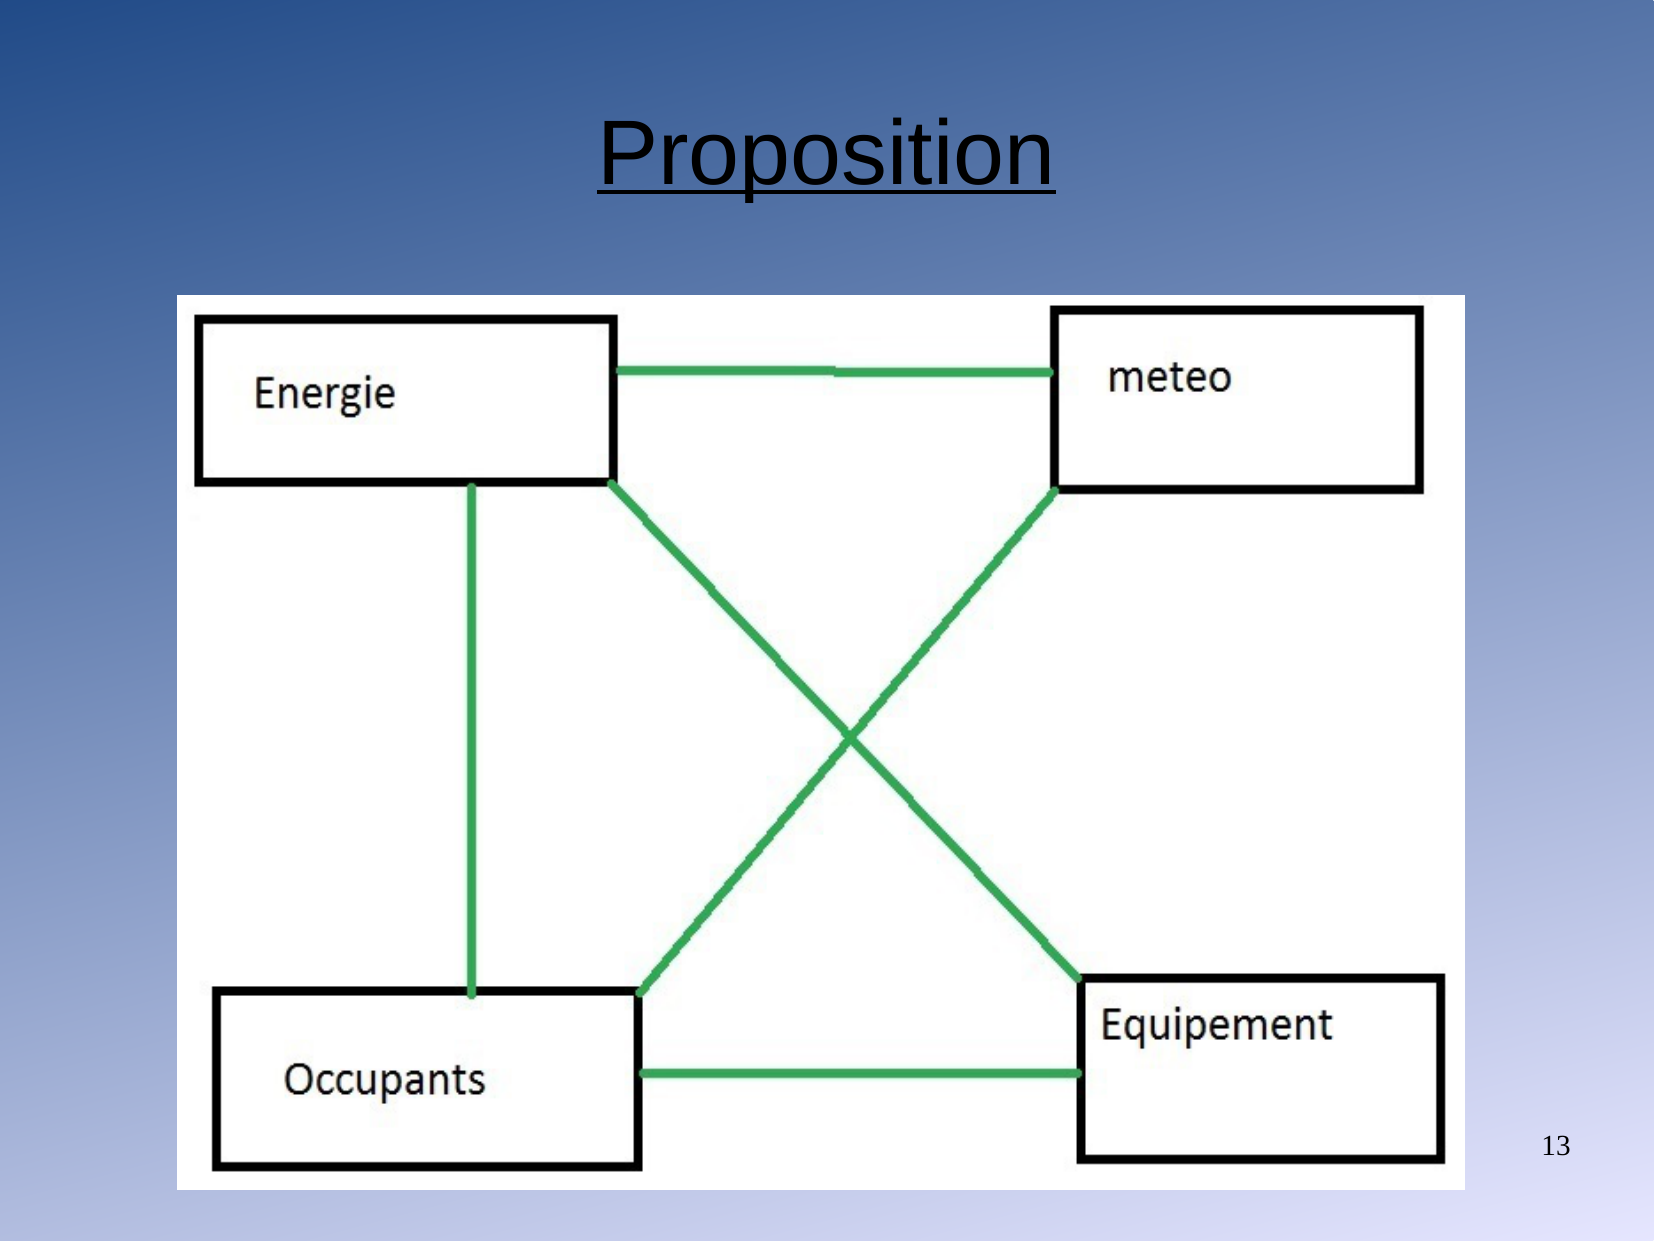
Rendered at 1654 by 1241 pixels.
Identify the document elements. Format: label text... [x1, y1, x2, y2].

picture [177, 295, 1465, 1190]
title Proposition [82, 49, 1571, 257]
